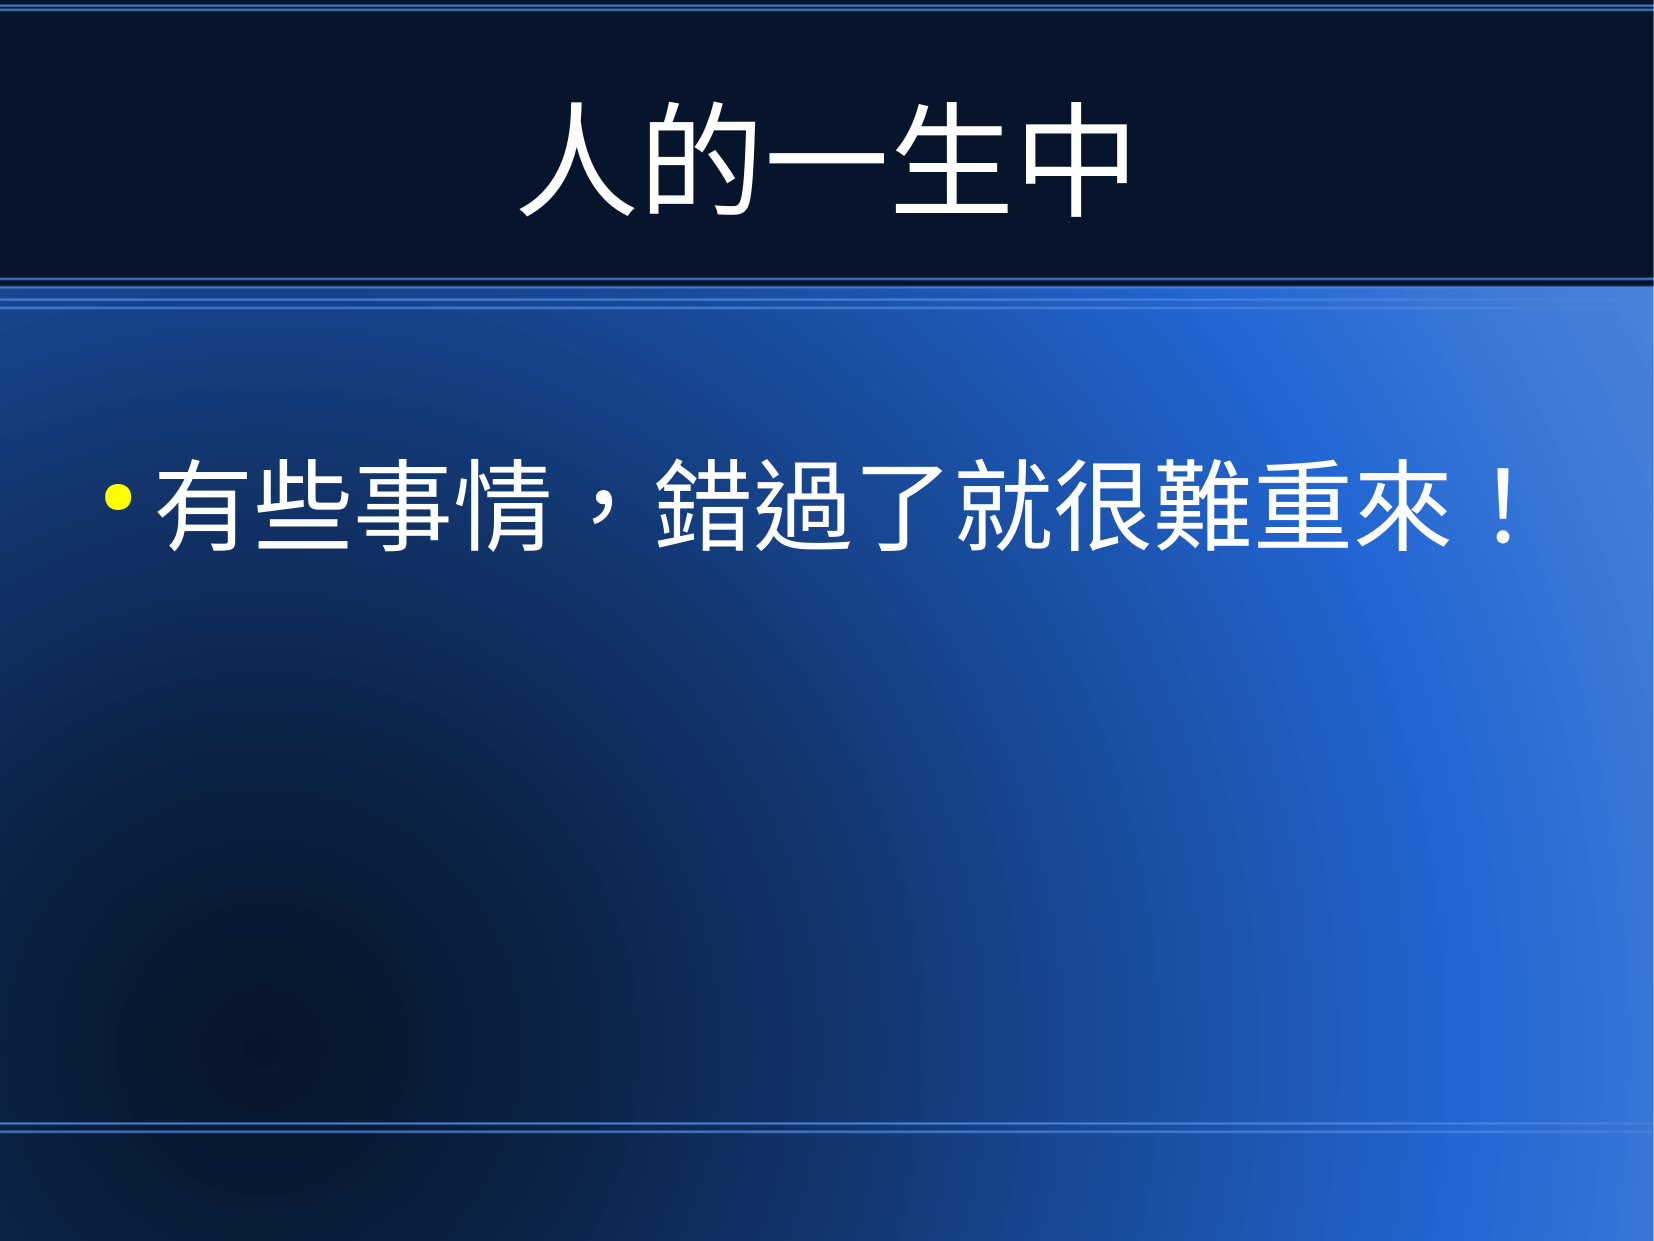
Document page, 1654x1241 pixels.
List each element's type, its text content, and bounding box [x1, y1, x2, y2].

title 人的一生中 [82, 49, 1571, 257]
picture [0, 0, 1654, 1241]
list 有些事情，錯過了就很難重來！ [82, 355, 1571, 1241]
